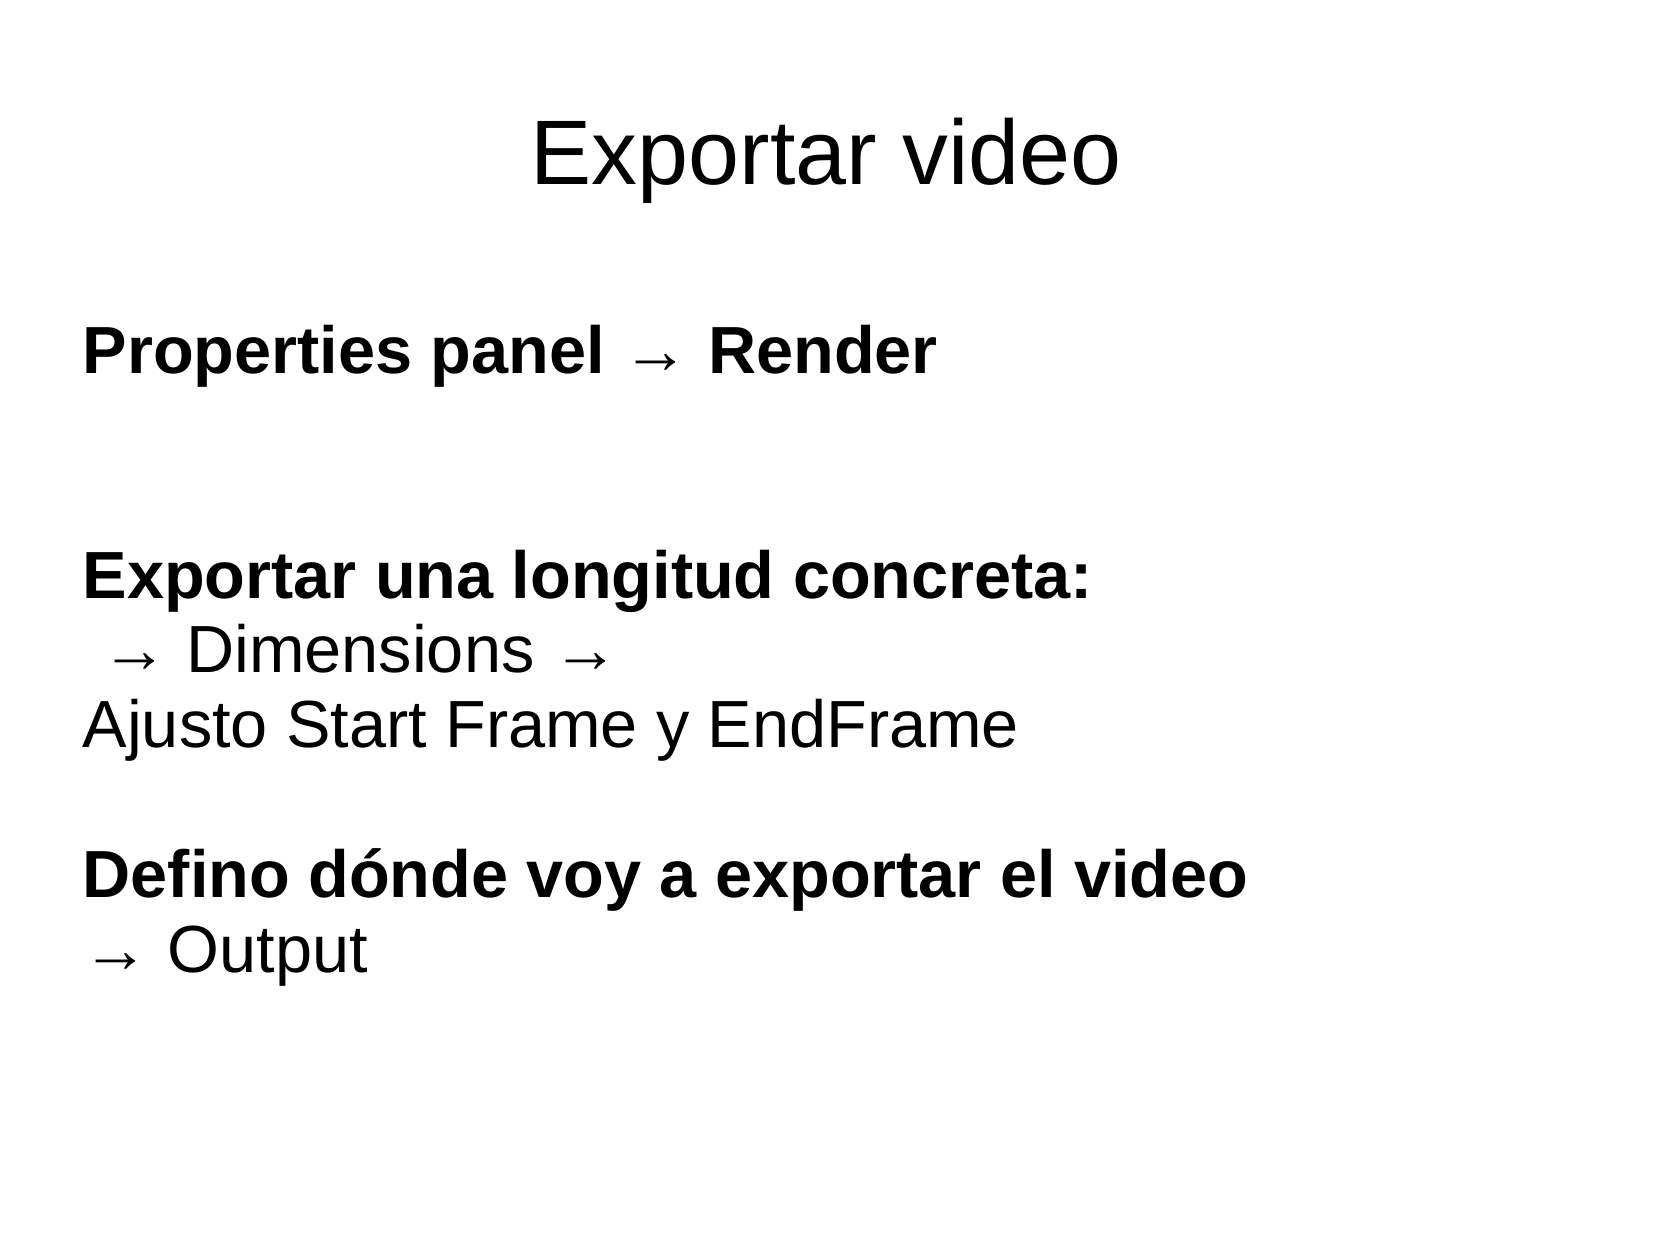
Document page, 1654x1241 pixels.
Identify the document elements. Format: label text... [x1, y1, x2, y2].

title Exportar video [82, 49, 1571, 257]
text_box Properties panel → Render Exportar una longitud concreta: → Dimensions → Ajusto Start Frame y EndFrame Defino dónde voy a exportar el video → Output [82, 290, 1571, 1010]
